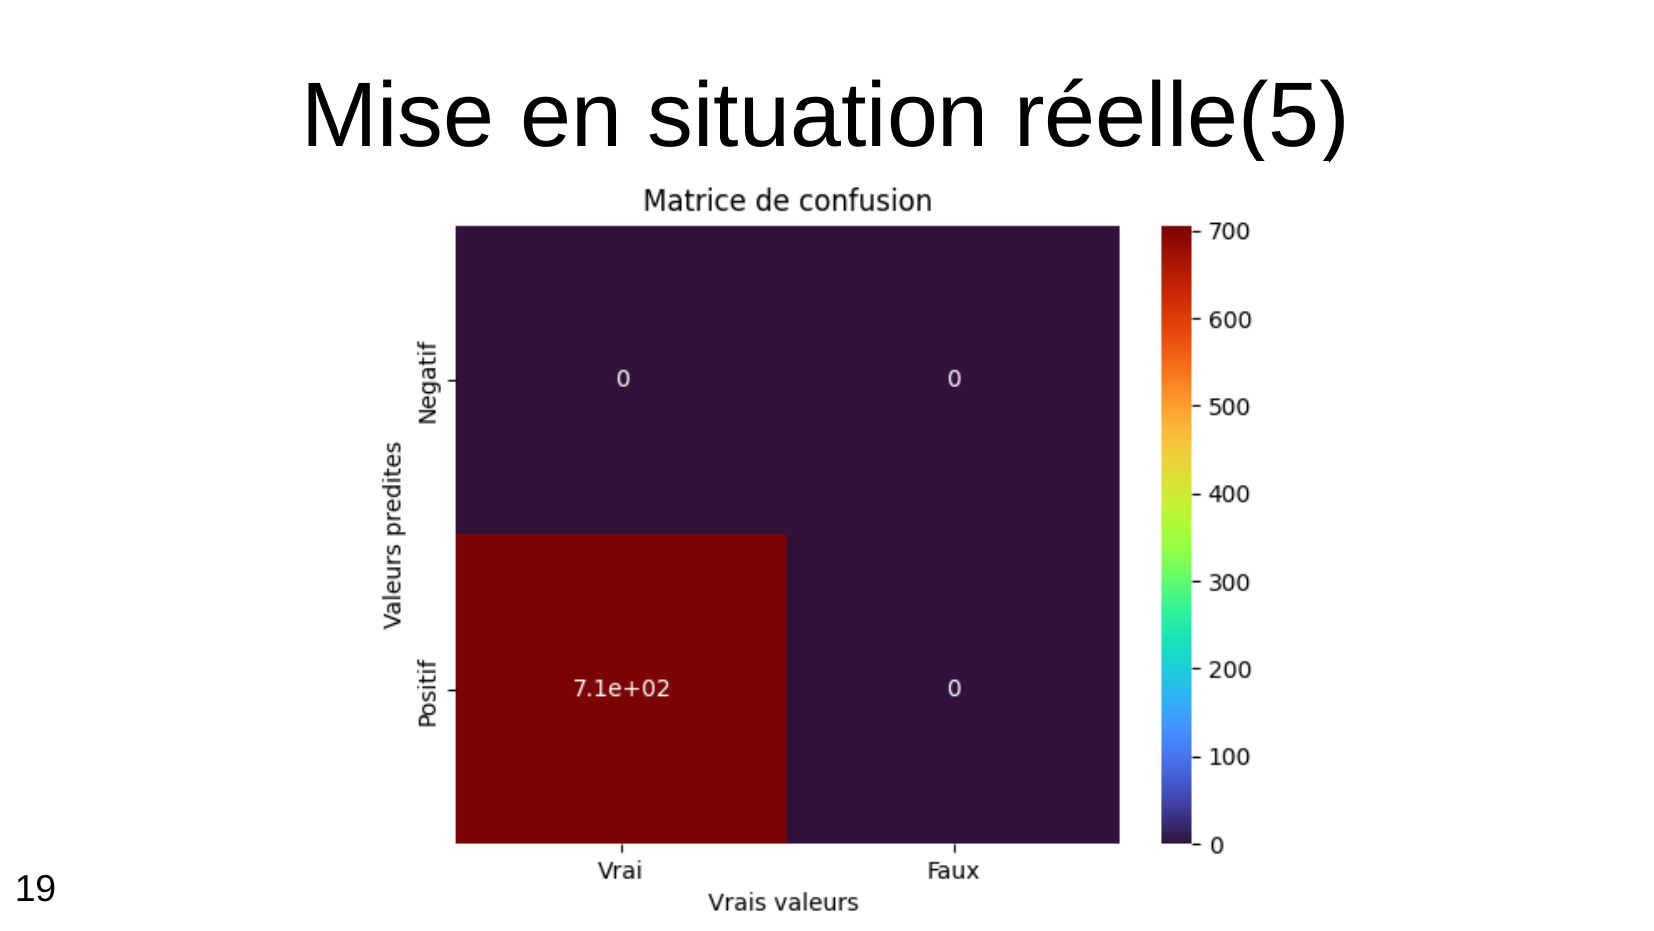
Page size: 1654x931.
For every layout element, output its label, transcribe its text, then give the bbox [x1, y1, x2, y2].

picture [354, 161, 1329, 931]
title Mise en situation réelle(5) [82, 37, 1571, 193]
text_box <numéro> [0, 860, 629, 931]
